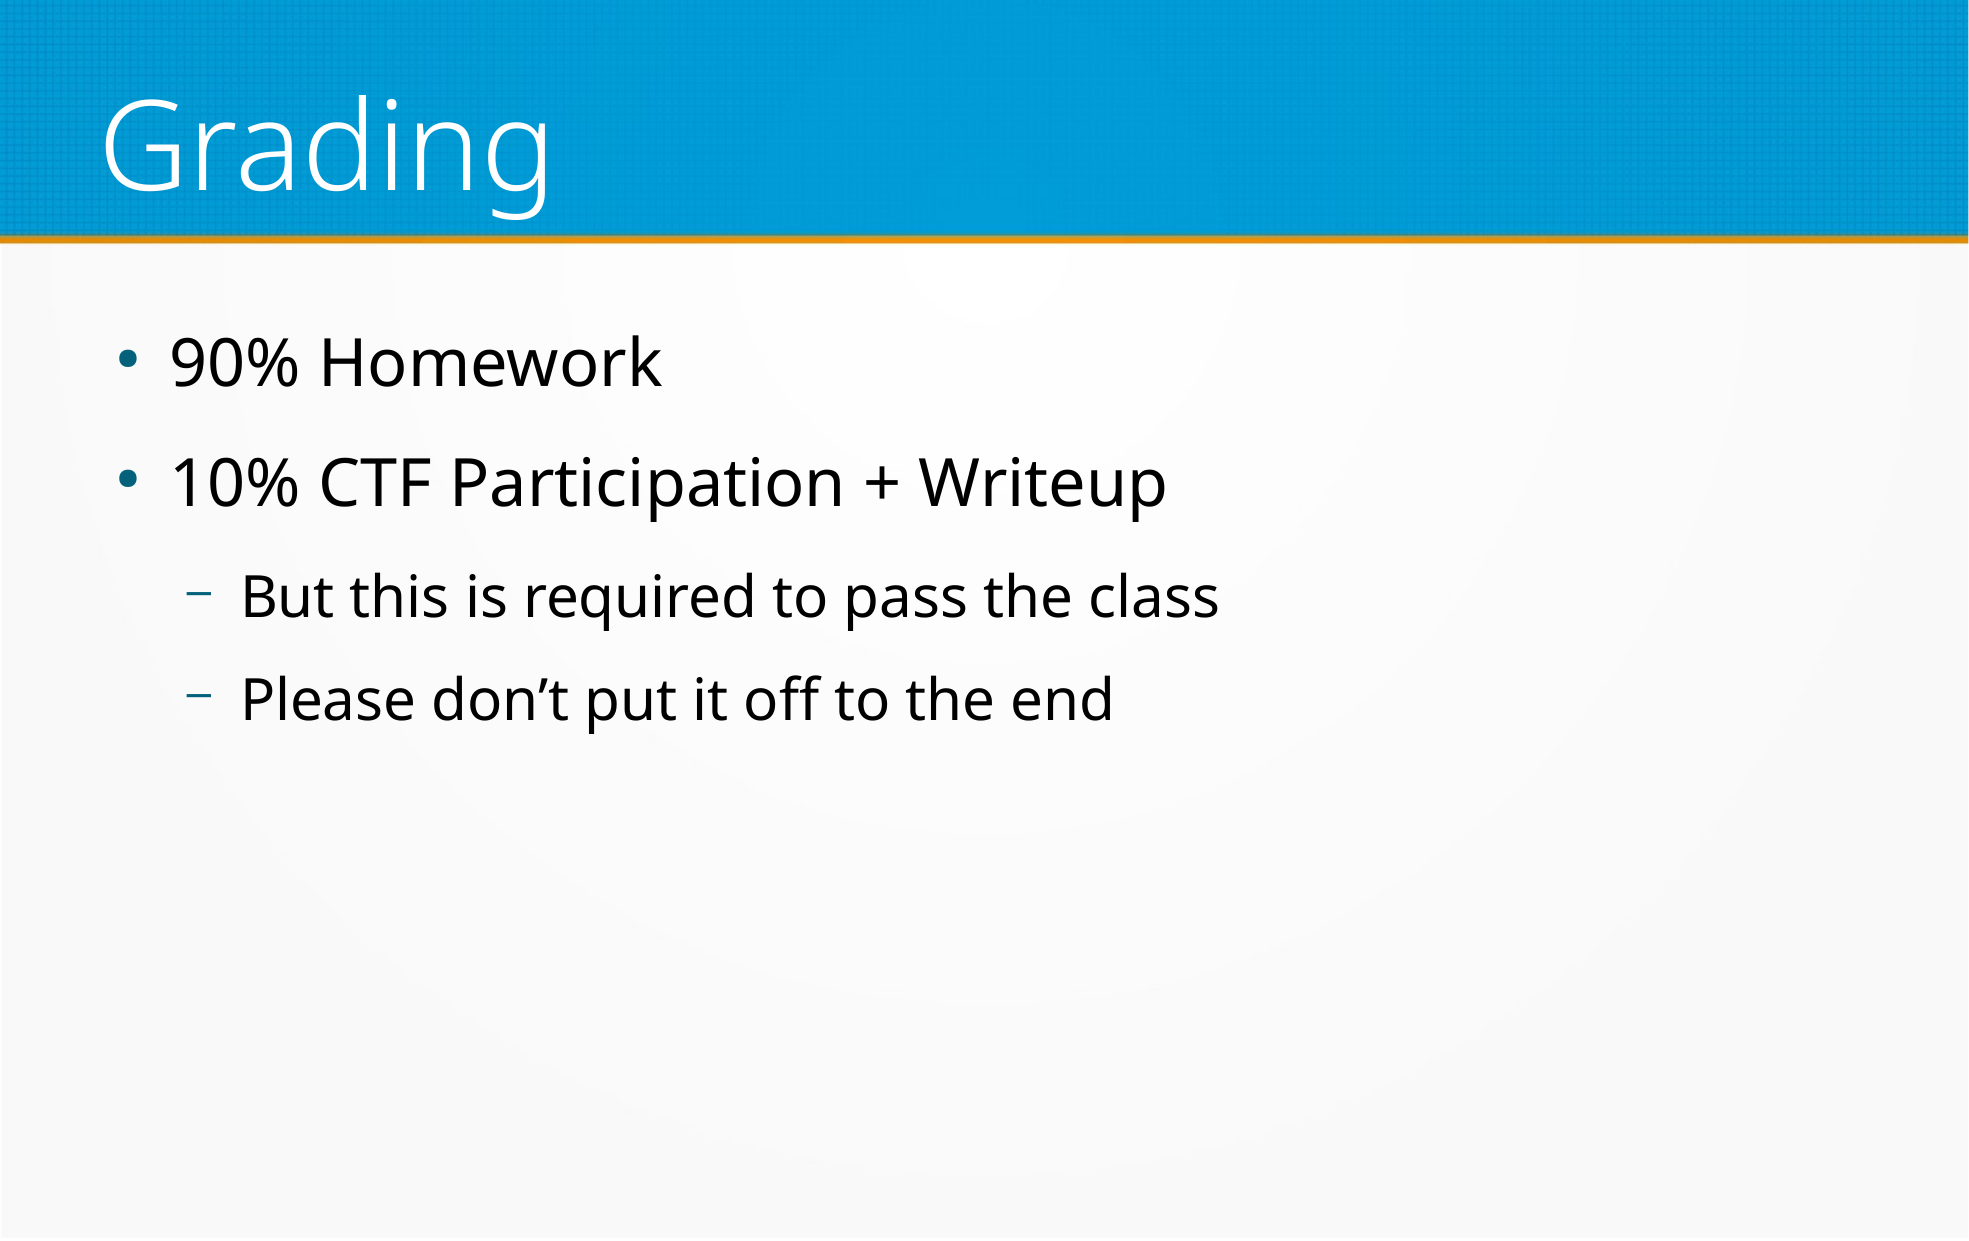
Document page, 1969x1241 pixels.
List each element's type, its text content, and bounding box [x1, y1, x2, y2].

picture [0, 233, 1969, 1241]
title Grading [98, 19, 1870, 227]
list 90% Homework 10% CTF Participation + Writeup But this is required to pass the class Please don’t put it off to the end [98, 315, 1861, 1081]
